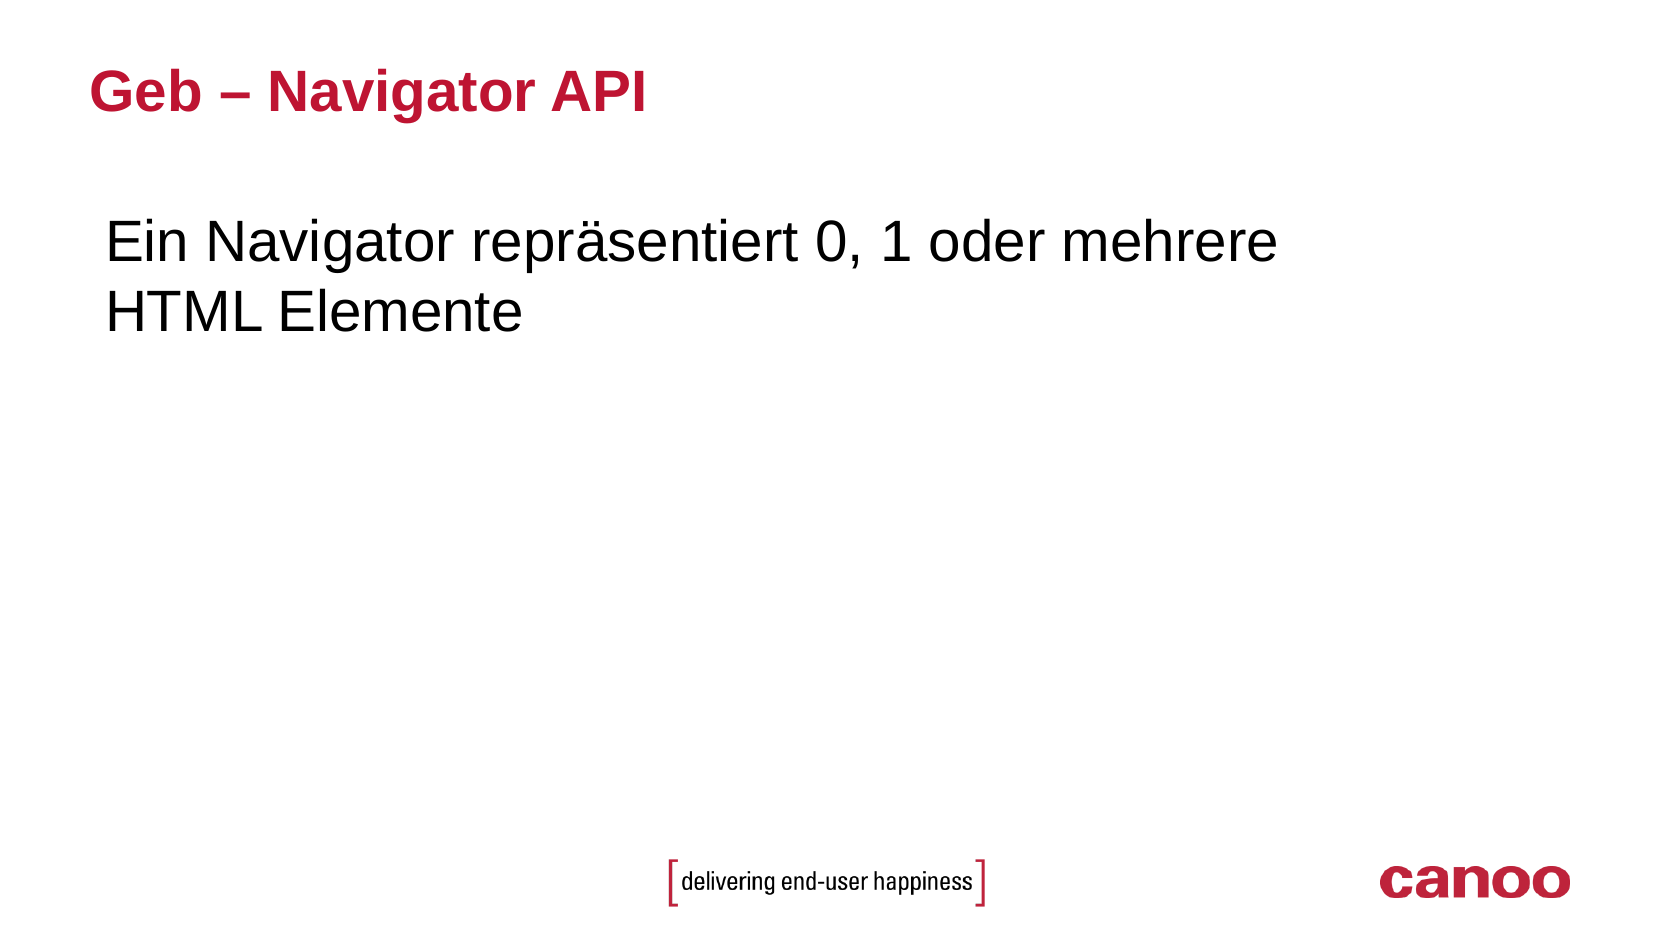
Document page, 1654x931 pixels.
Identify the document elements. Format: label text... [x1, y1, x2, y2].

title Geb – Navigator API [75, 45, 1591, 136]
picture [662, 855, 991, 910]
picture [1380, 866, 1570, 898]
list Ein Navigator repräsentiert 0, 1 oder mehrere HTML Elemente [90, 195, 1456, 616]
